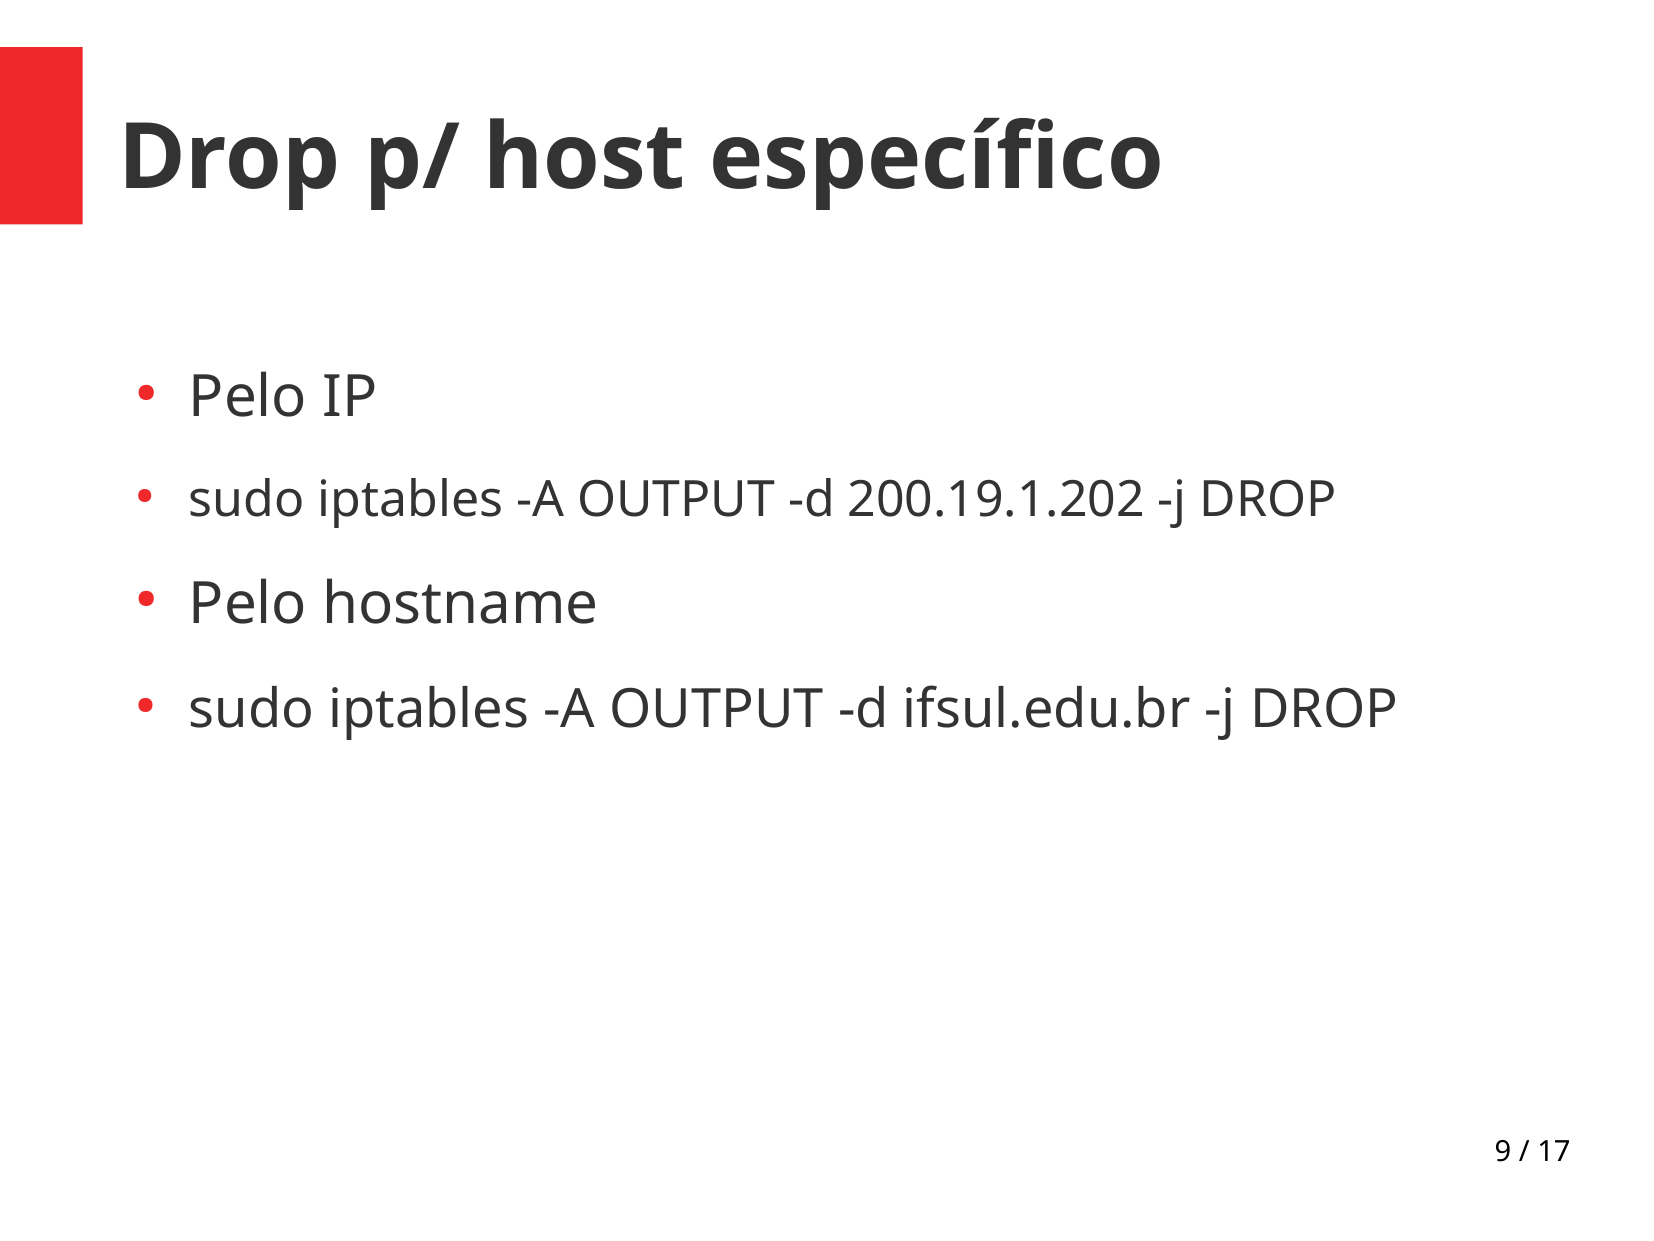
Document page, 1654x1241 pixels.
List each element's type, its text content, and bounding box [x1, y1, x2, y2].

list Pelo IP sudo iptables -A OUTPUT -d 200.19.1.202 -j DROP Pelo hostname sudo iptables -A OUTPUT -d ifsul.edu.br -j DROP [118, 354, 1536, 1074]
title Drop p/ host específico [118, 49, 1571, 257]
